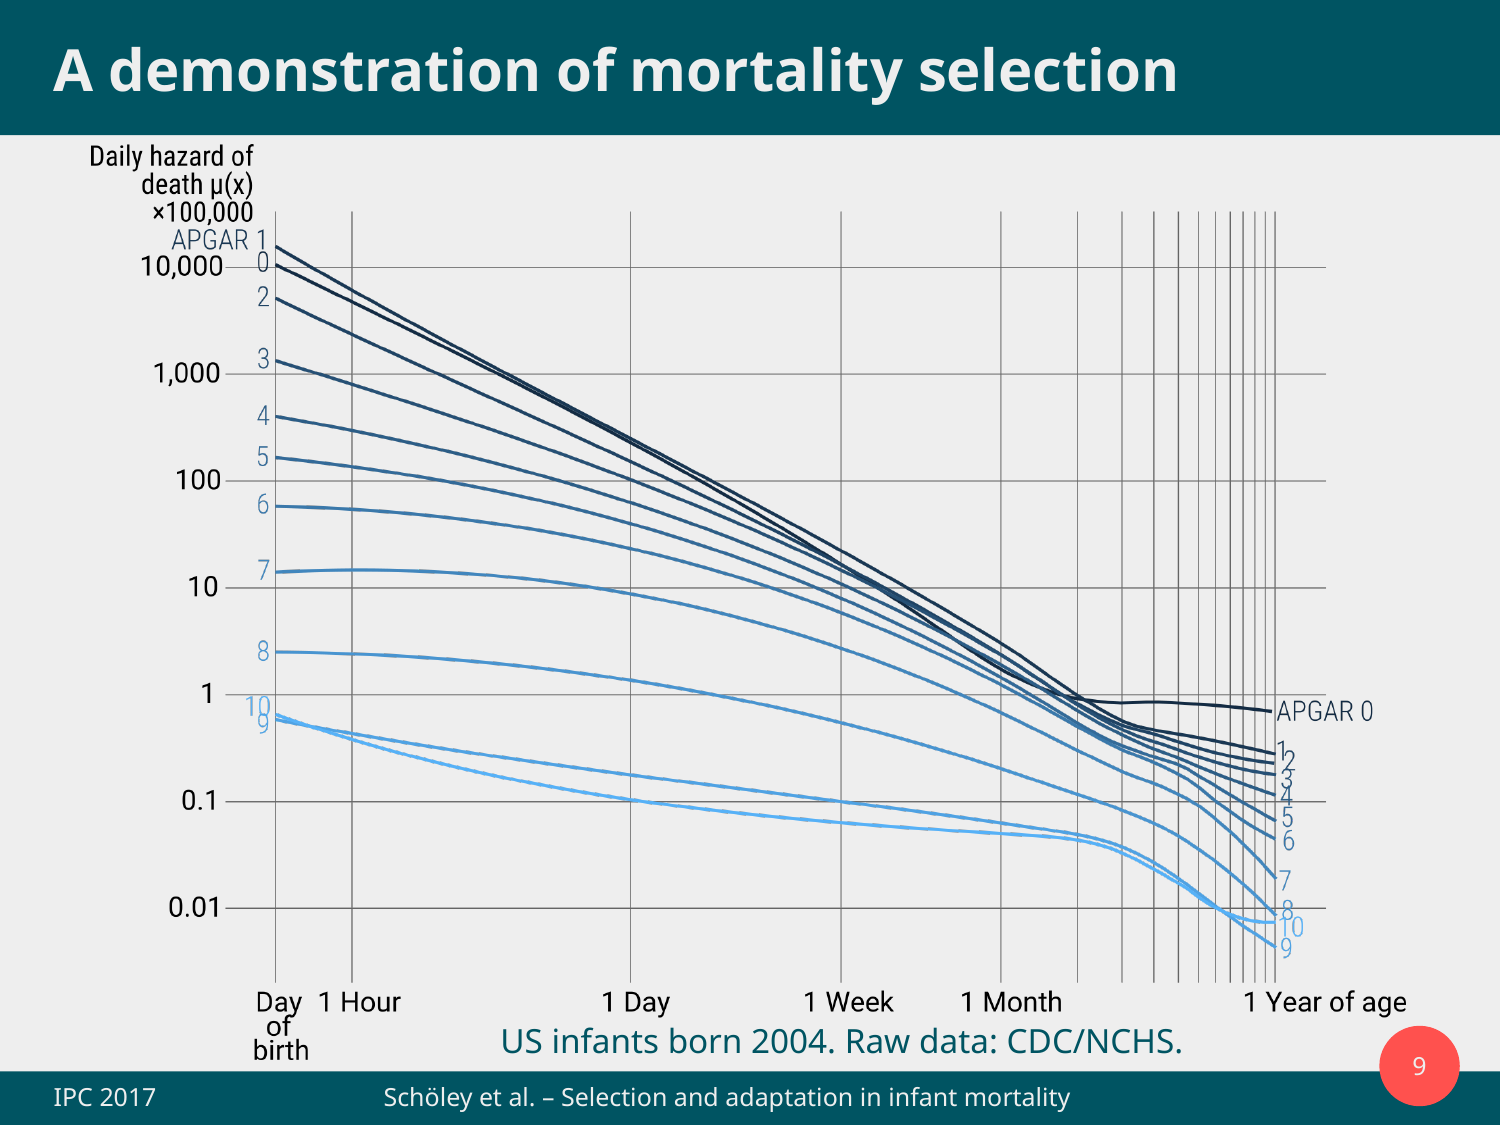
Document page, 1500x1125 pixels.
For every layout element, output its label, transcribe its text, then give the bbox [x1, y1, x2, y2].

picture [91, 144, 1406, 1060]
text_box US infants born 2004. Raw data: CDC/NCHS. [439, 1010, 1246, 1114]
title A demonstration of mortality selection [53, 0, 1447, 141]
